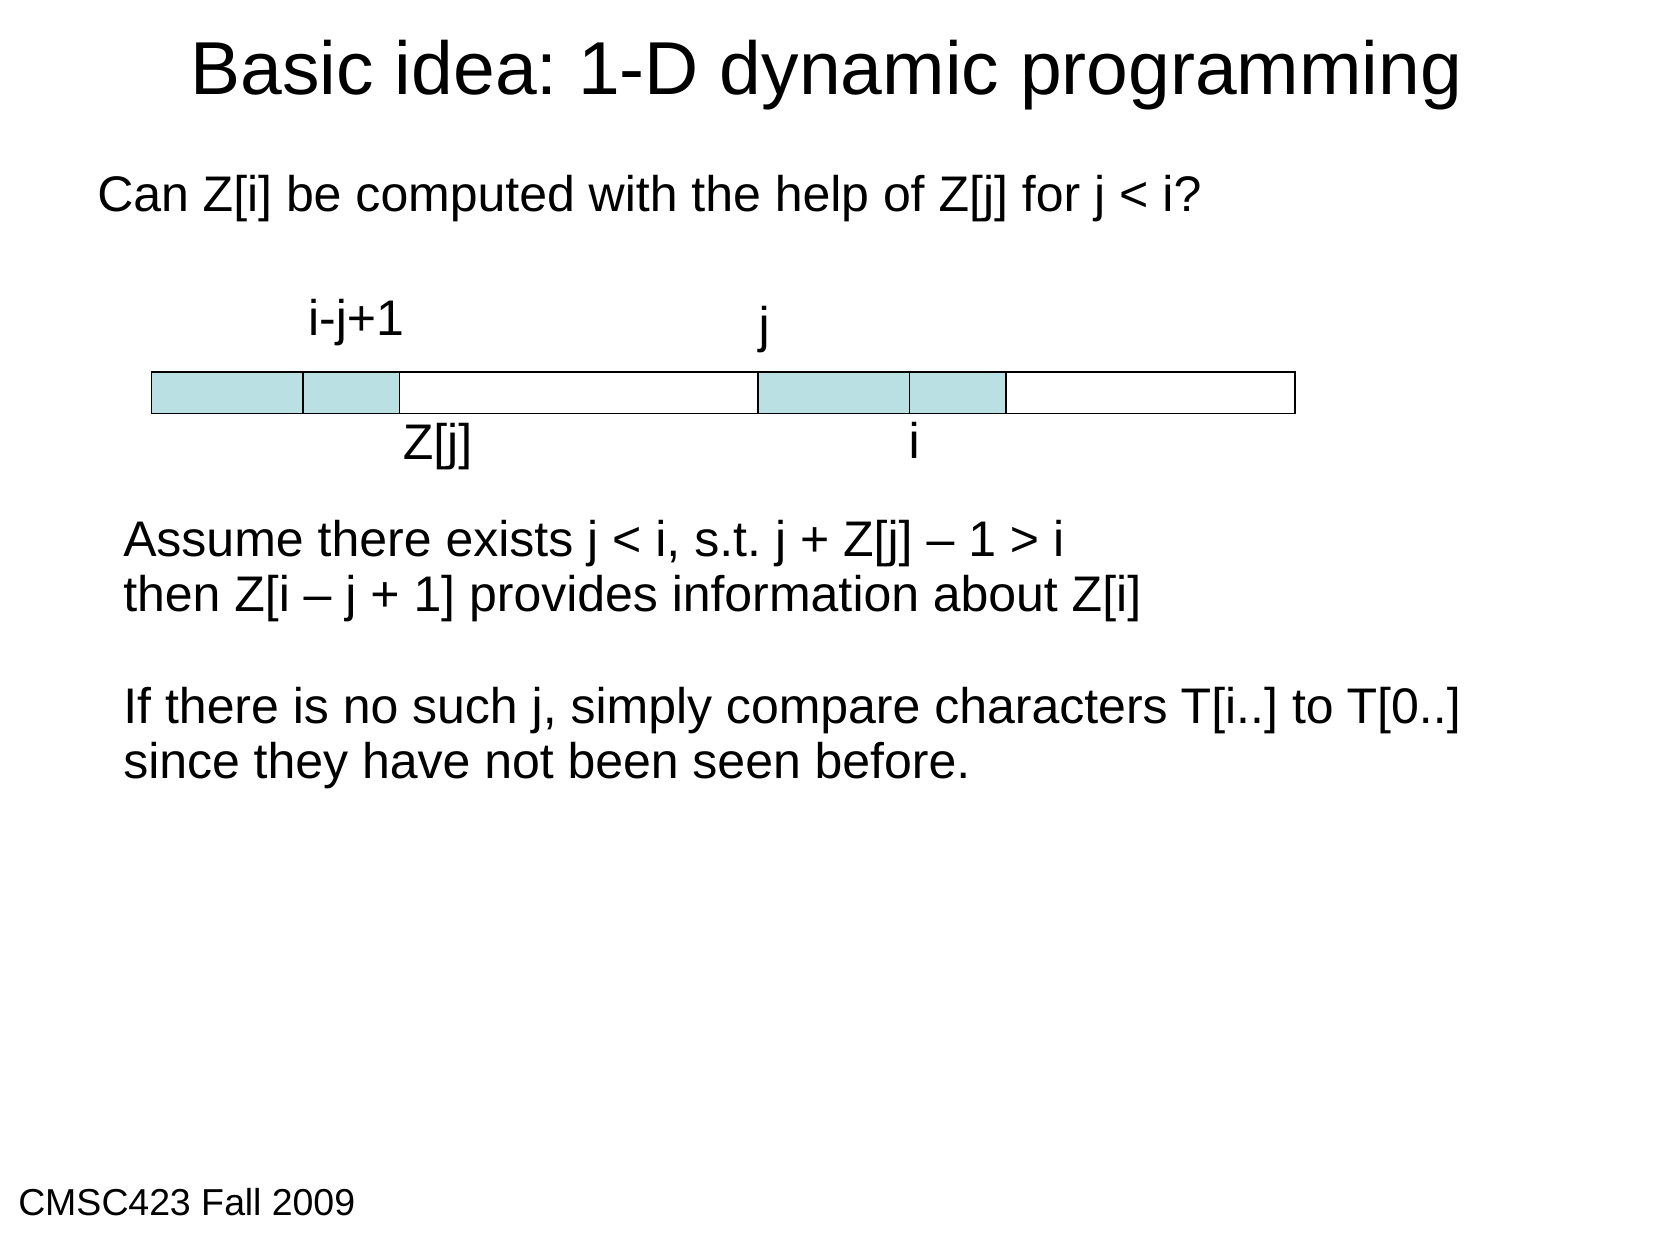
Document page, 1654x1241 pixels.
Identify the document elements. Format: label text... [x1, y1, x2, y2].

text_box i [893, 414, 935, 478]
text_box Z[j] [388, 406, 488, 478]
text_box j [743, 289, 785, 361]
text_box Can Z[i] be computed with the help of Z[j] for j < i? [82, 158, 1218, 230]
title Basic idea: 1-D dynamic programming [0, 10, 1654, 127]
text_box [757, 371, 1006, 414]
text_box [151, 371, 400, 414]
text_box Assume there exists j < i, s.t. j + Z[j] – 1 > i then Z[i – j + 1] provides information about Z[i] If there is no such j, simply compare characters T[i..] to T[0..] since they have not been seen before. [108, 503, 1478, 798]
text_box i-j+1 [293, 282, 419, 354]
